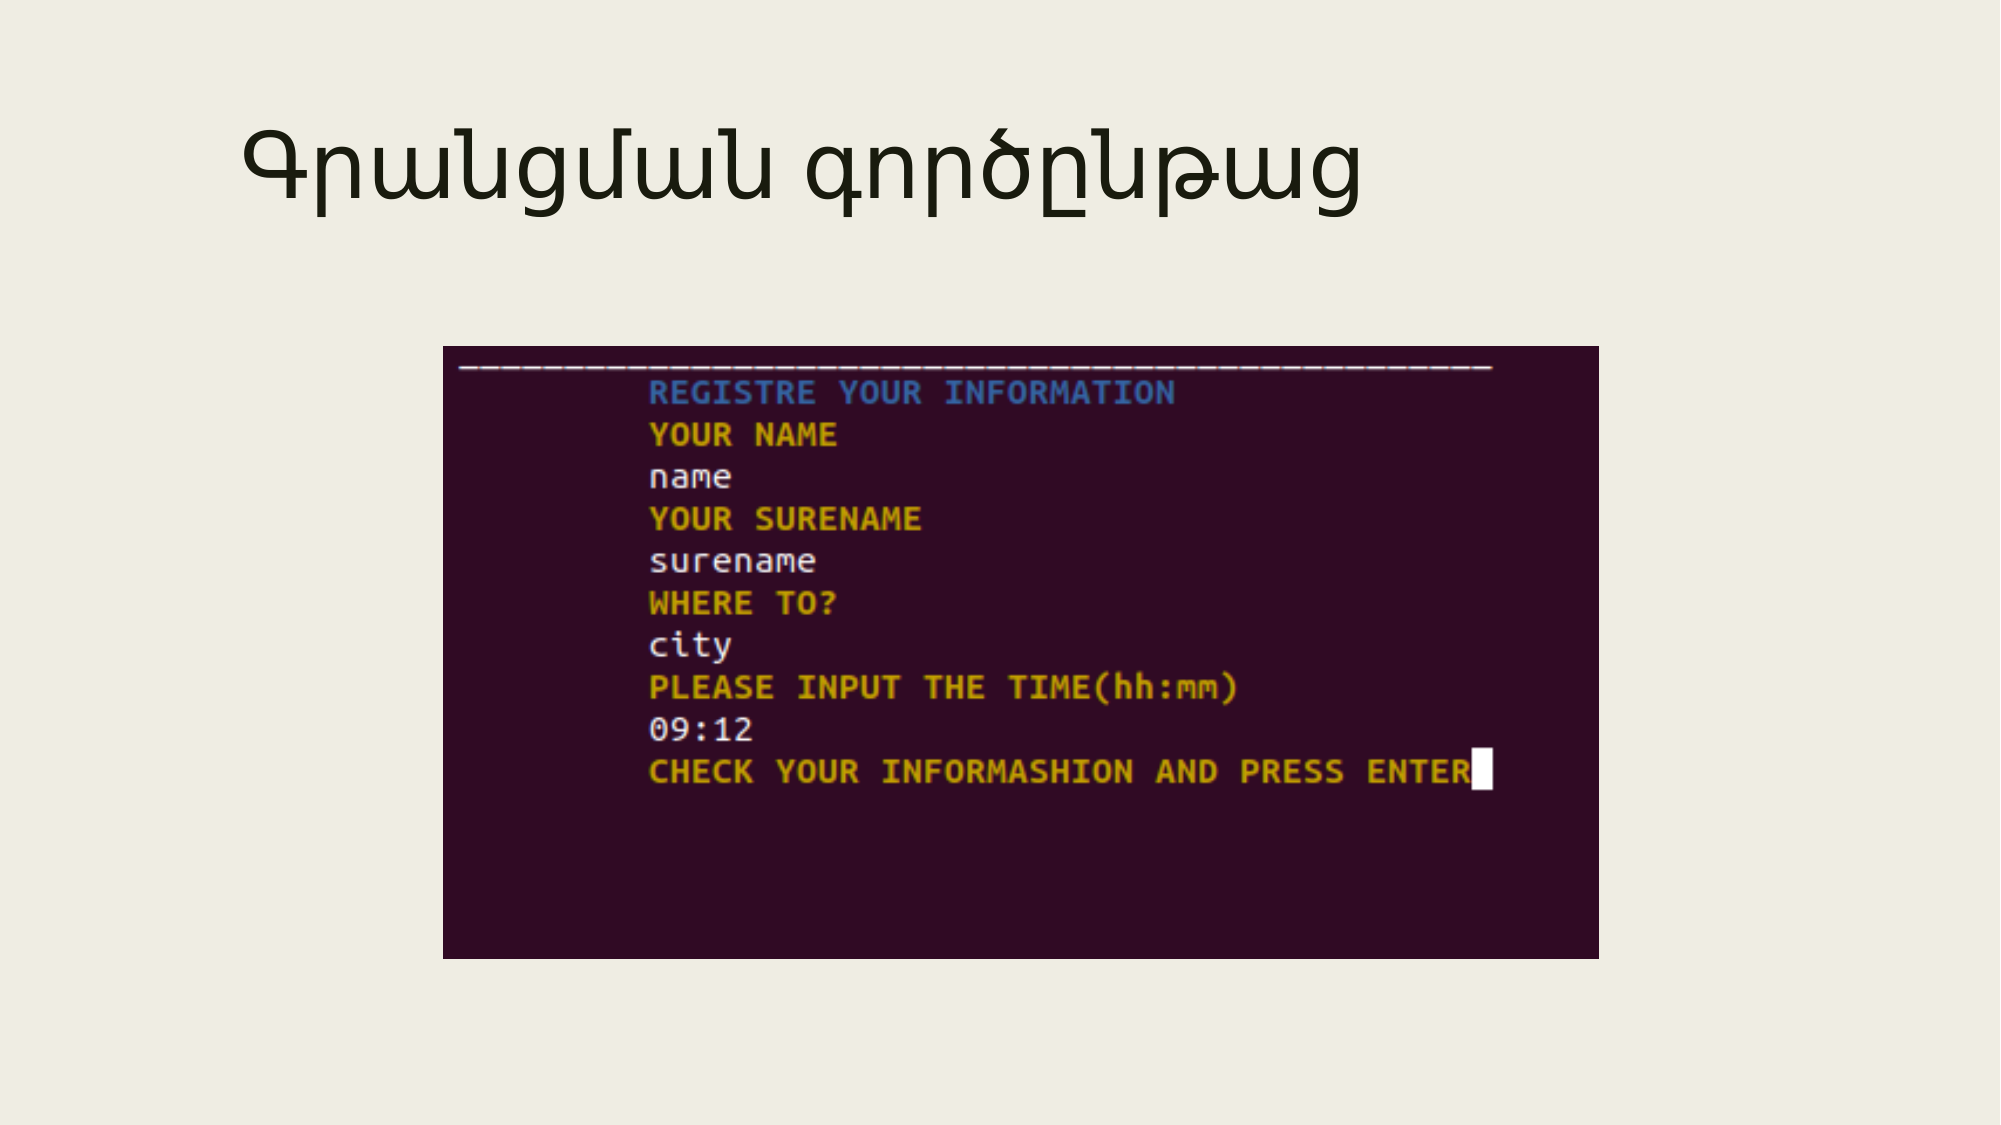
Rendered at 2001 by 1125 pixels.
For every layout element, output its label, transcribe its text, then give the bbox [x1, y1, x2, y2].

title Գրանցման գործընթաց [225, 112, 1801, 357]
picture [443, 346, 1599, 959]
